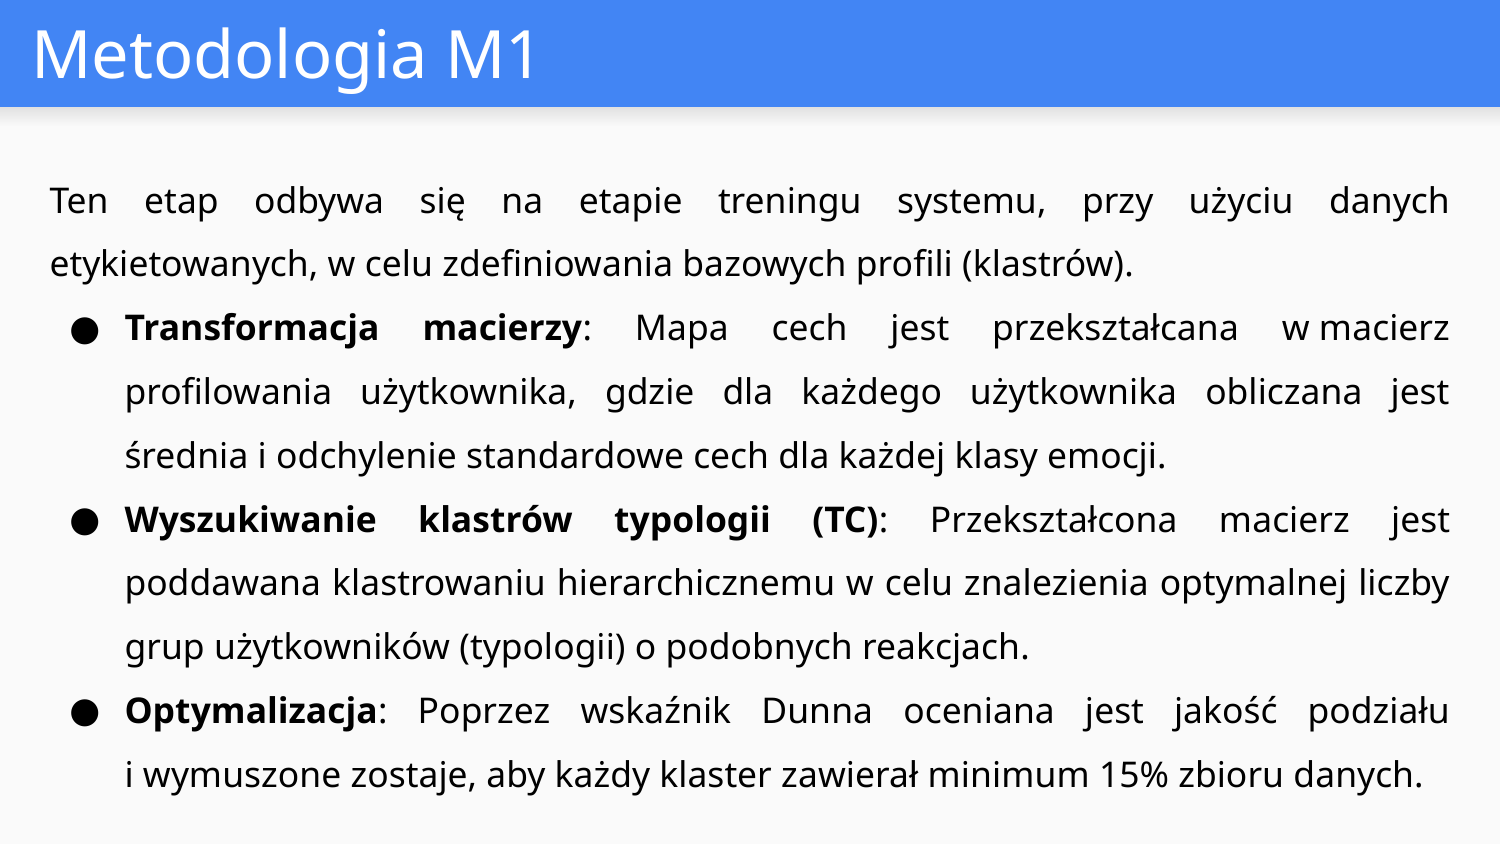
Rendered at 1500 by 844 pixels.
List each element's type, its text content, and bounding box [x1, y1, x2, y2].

list Ten etap odbywa się na etapie treningu systemu, przy użyciu danych etykietowanych, w celu zdefiniowania bazowych profili (klastrów). Transformacja macierzy: Mapa cech jest przekształcana w macierz profilowania użytkownika, gdzie dla każdego użytkownika obliczana jest średnia i odchylenie standardowe cech dla każdej klasy emocji. Wyszukiwanie klastrów typologii (TC): Przekształcona macierz jest poddawana klastrowaniu hierarchicznemu w celu znalezienia optymalnej liczby grup użytkowników (typologii) o podobnych reakcjach. Optymalizacja: Poprzez wskaźnik Dunna oceniana jest jakość podziału i wymuszone zostaje, aby każdy klaster zawierał minimum 15% zbioru danych. [34, 133, 1466, 817]
title Metodologia M1 [16, 2, 1464, 102]
